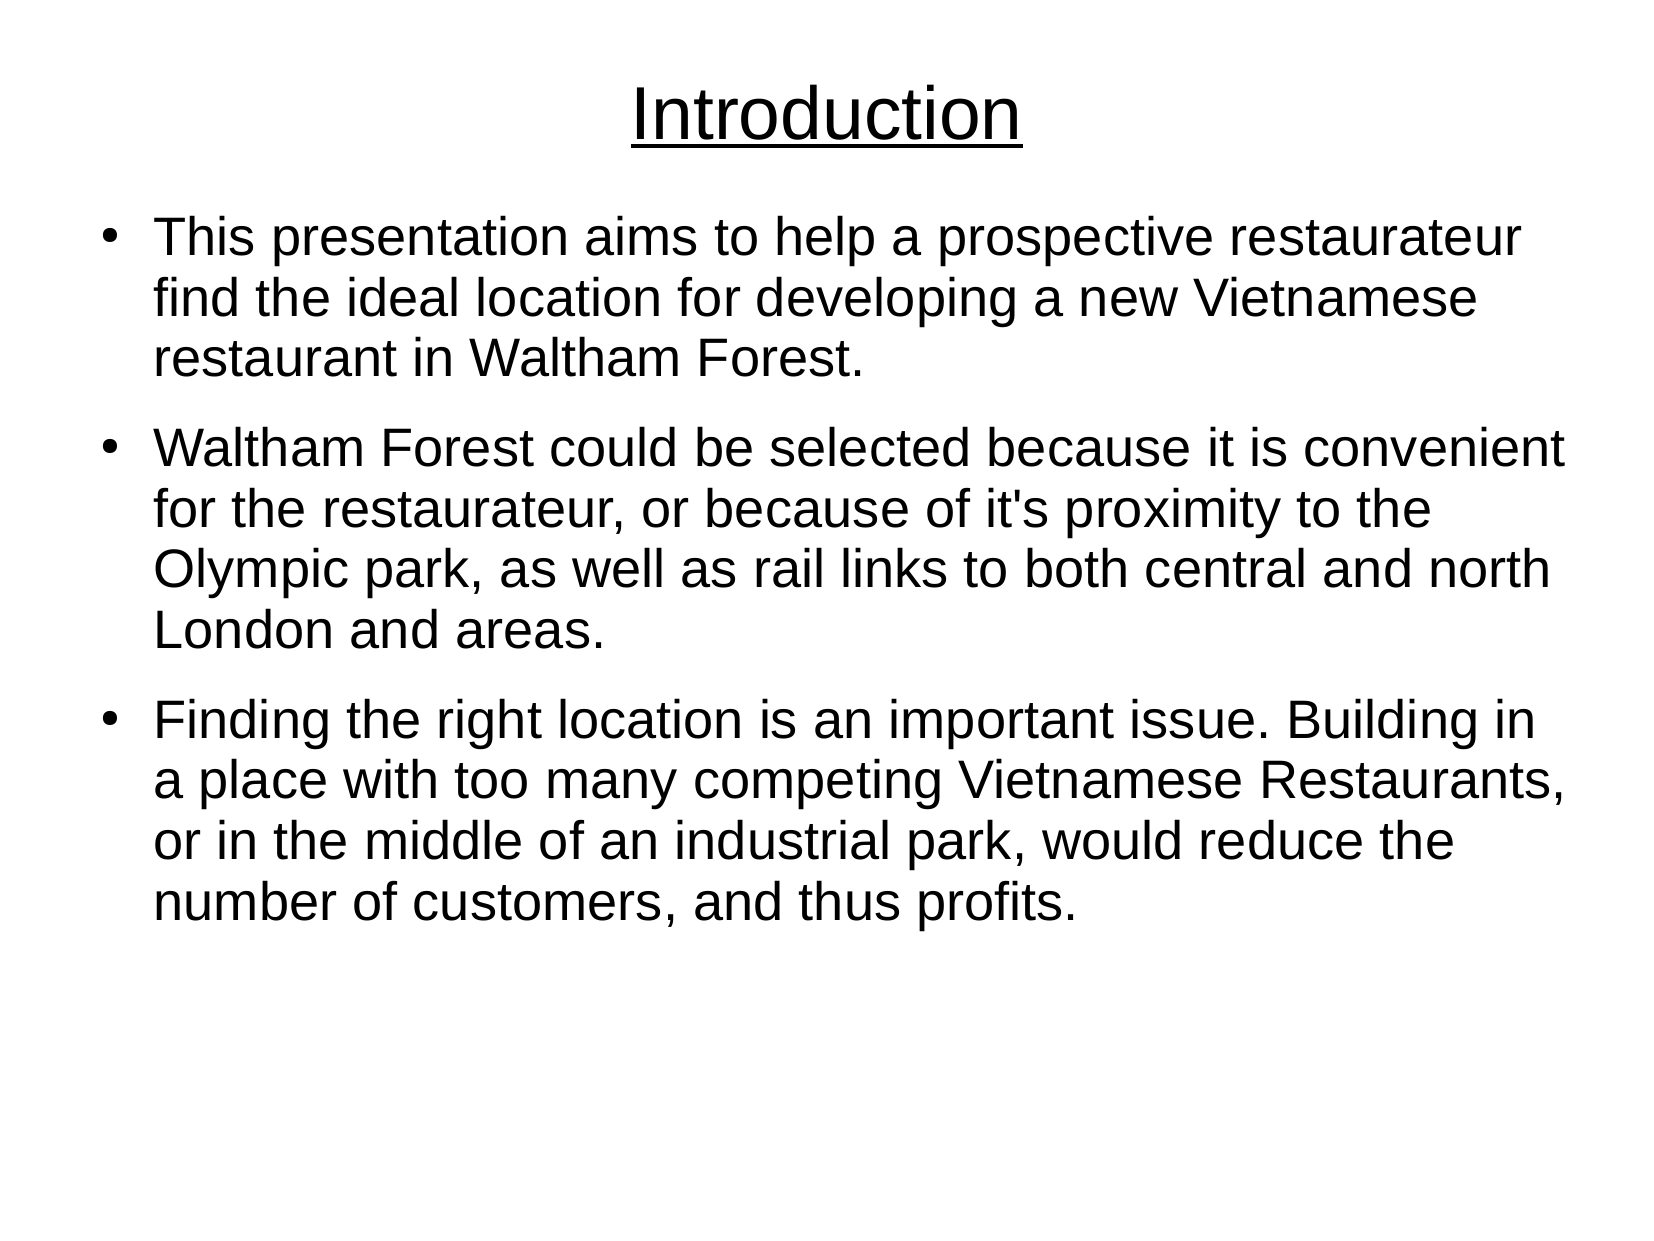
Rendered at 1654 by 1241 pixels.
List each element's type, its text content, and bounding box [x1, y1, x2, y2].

title Introduction [82, 49, 1571, 178]
list This presentation aims to help a prospective restaurateur find the ideal location for developing a new Vietnamese restaurant in Waltham Forest. Waltham Forest could be selected because it is convenient for the restaurateur, or because of it's proximity to the Olympic park, as well as rail links to both central and north London and areas. Finding the right location is an important issue. Building in a place with too many competing Vietnamese Restaurants, or in the middle of an industrial park, would reduce the number of customers, and thus profits. [82, 206, 1571, 1109]
